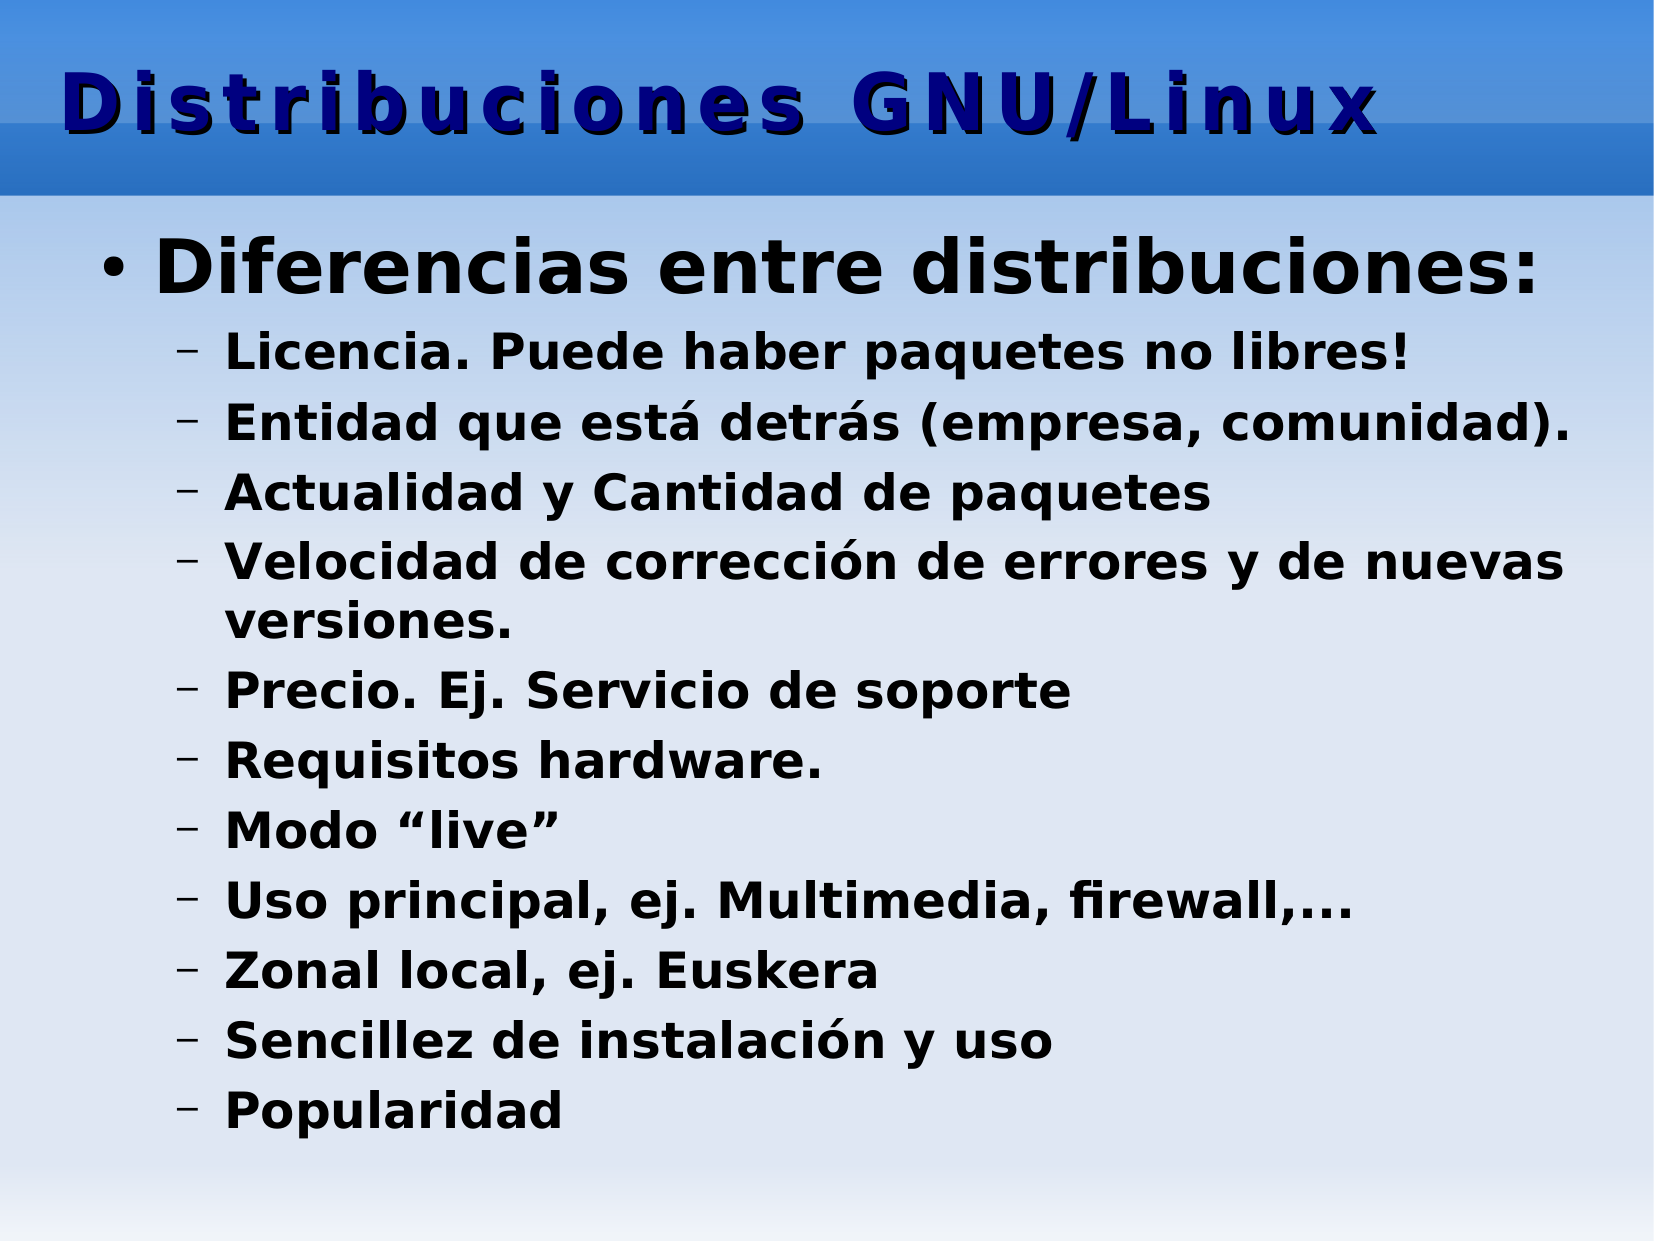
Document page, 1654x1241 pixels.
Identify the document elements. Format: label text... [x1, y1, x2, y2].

list Diferencias entre distribuciones: Licencia. Puede haber paquetes no libres! Entidad que está detrás (empresa, comunidad). Actualidad y Cantidad de paquetes Velocidad de corrección de errores y de nuevas versiones. Precio. Ej. Servicio de soporte Requisitos hardware. Modo “live” Uso principal, ej. Multimedia, firewall,... Zonal local, ej. Euskera Sencillez de instalación y uso Popularidad [82, 224, 1625, 1141]
title Distribuciones GNU/Linux [59, 29, 1654, 178]
picture [0, 0, 1654, 1241]
